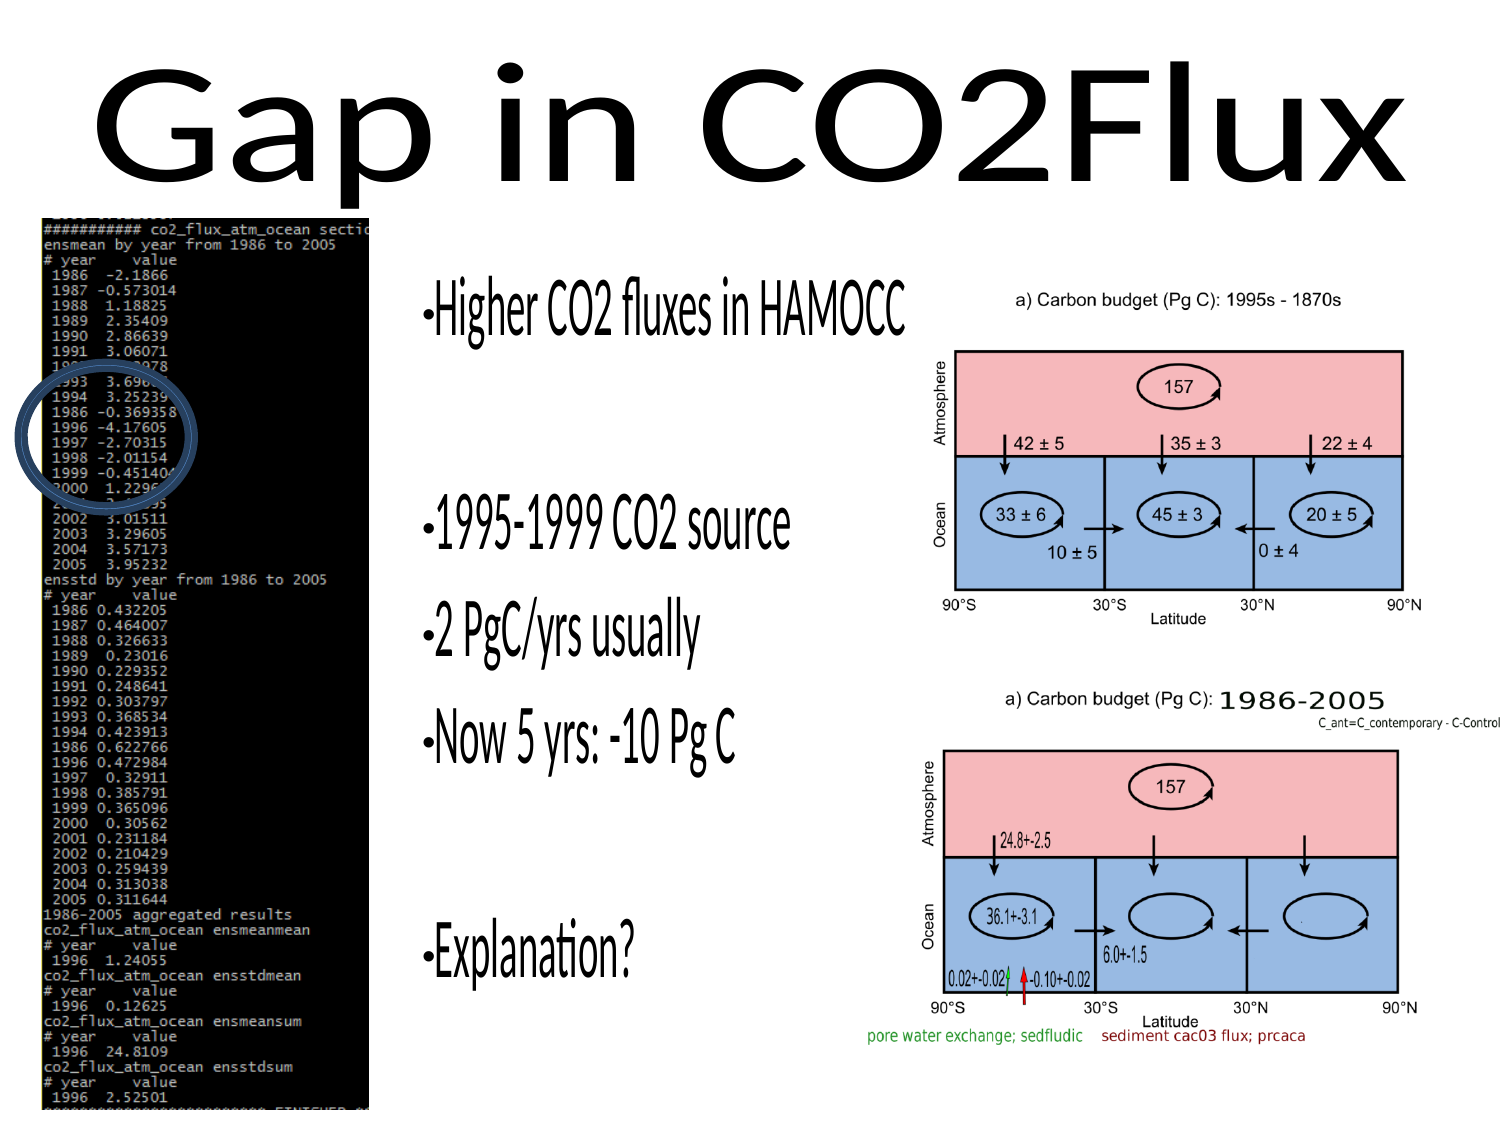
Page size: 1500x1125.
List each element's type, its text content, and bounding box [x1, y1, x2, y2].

picture [843, 663, 1500, 1053]
title Gap in CO2Flux [75, 45, 1426, 233]
picture [916, 267, 1492, 652]
list Higher CO2 fluxes in HAMOCC 1995-1999 CO2 source 2 PgC/yrs usually Now 5 yrs: -10 Pg C Explanation? [407, 263, 916, 1007]
picture [41, 218, 369, 1110]
picture [41, 369, 187, 505]
text_box [17, 361, 195, 513]
